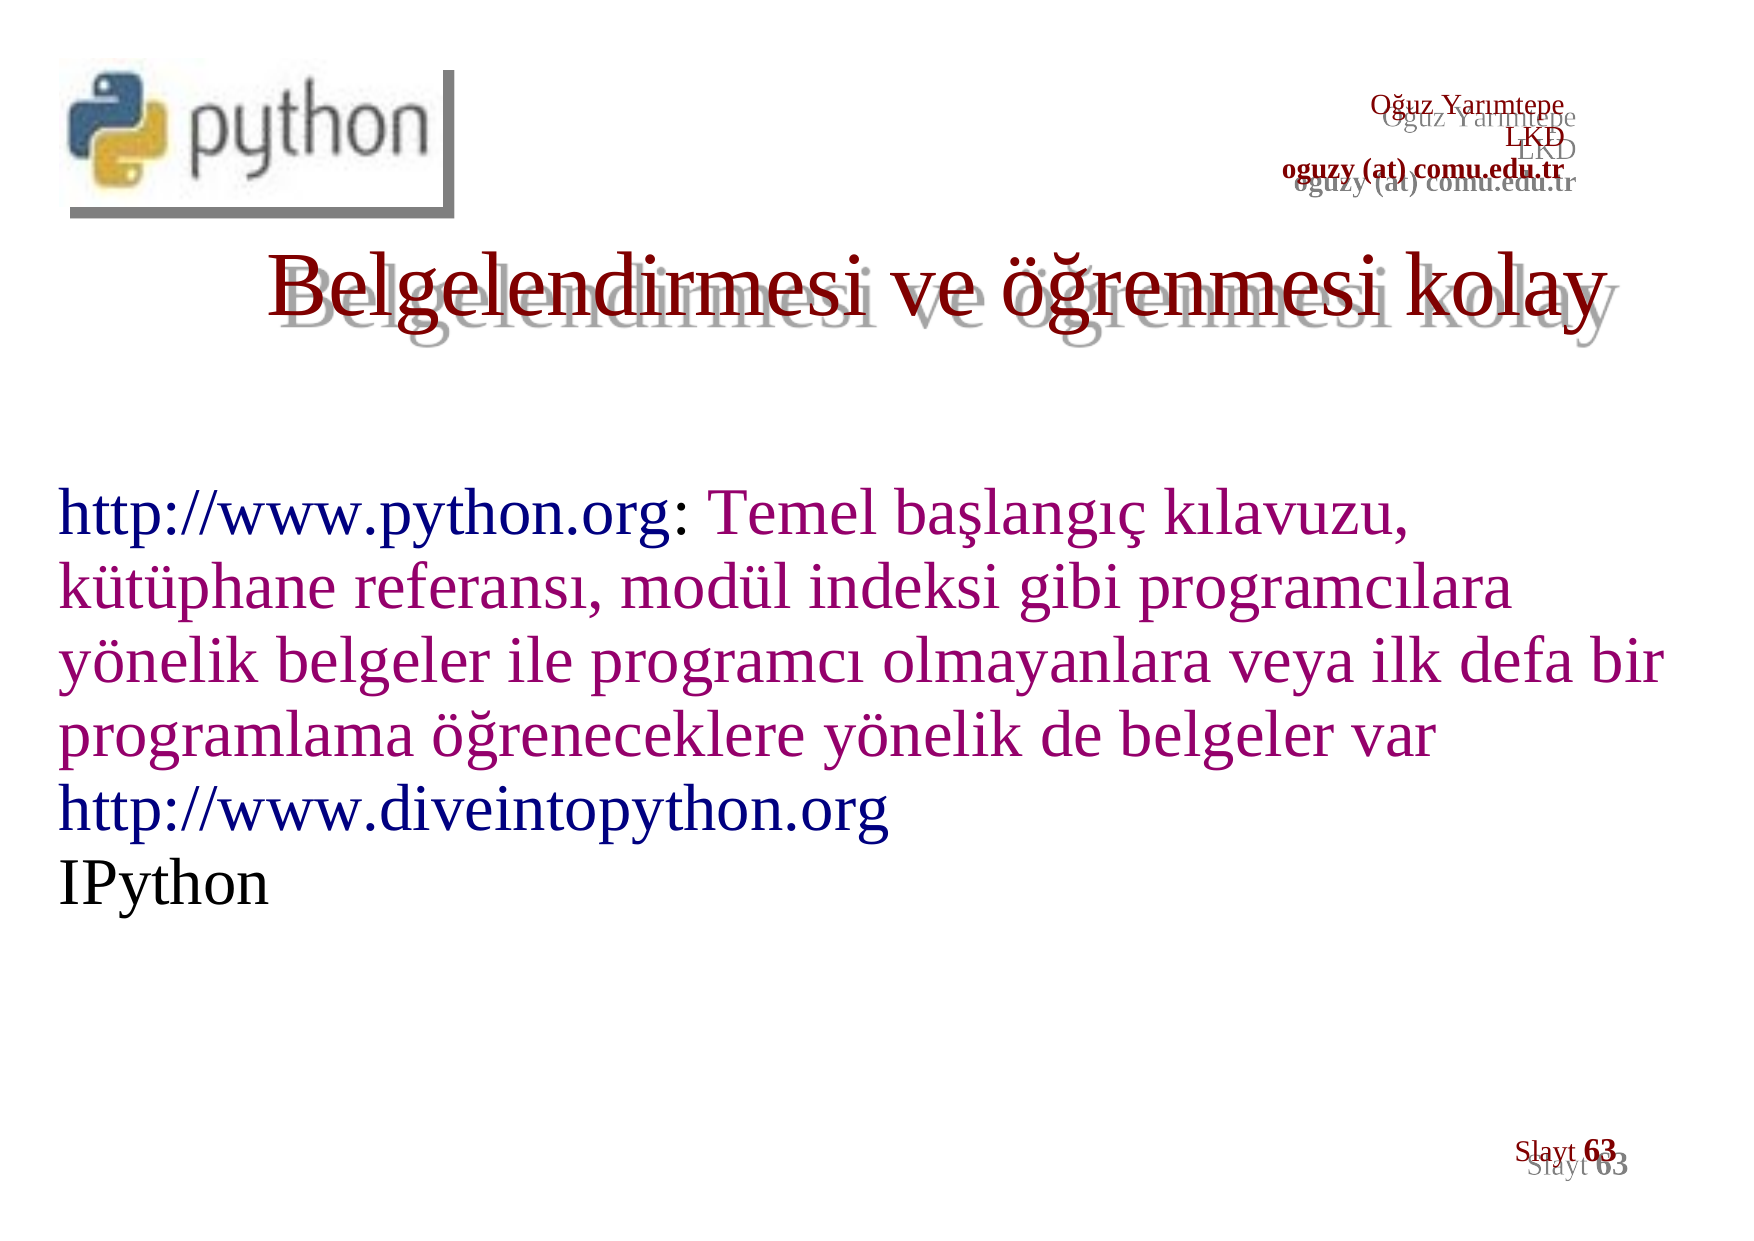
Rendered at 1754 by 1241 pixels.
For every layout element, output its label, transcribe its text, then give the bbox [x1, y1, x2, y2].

title Belgelendirmesi ve öğrenmesi kolay [194, 214, 1684, 355]
subtitle http://www.python.org: Temel başlangıç kılavuzu, kütüphane referansı, modül indeksi gibi programcılara yönelik belgeler ile programcı olmayanlara veya ilk defa bir programlama öğreneceklere yönelik de belgeler var http://www.diveintopython.org IPython [59, 360, 1695, 1034]
picture [59, 58, 443, 207]
